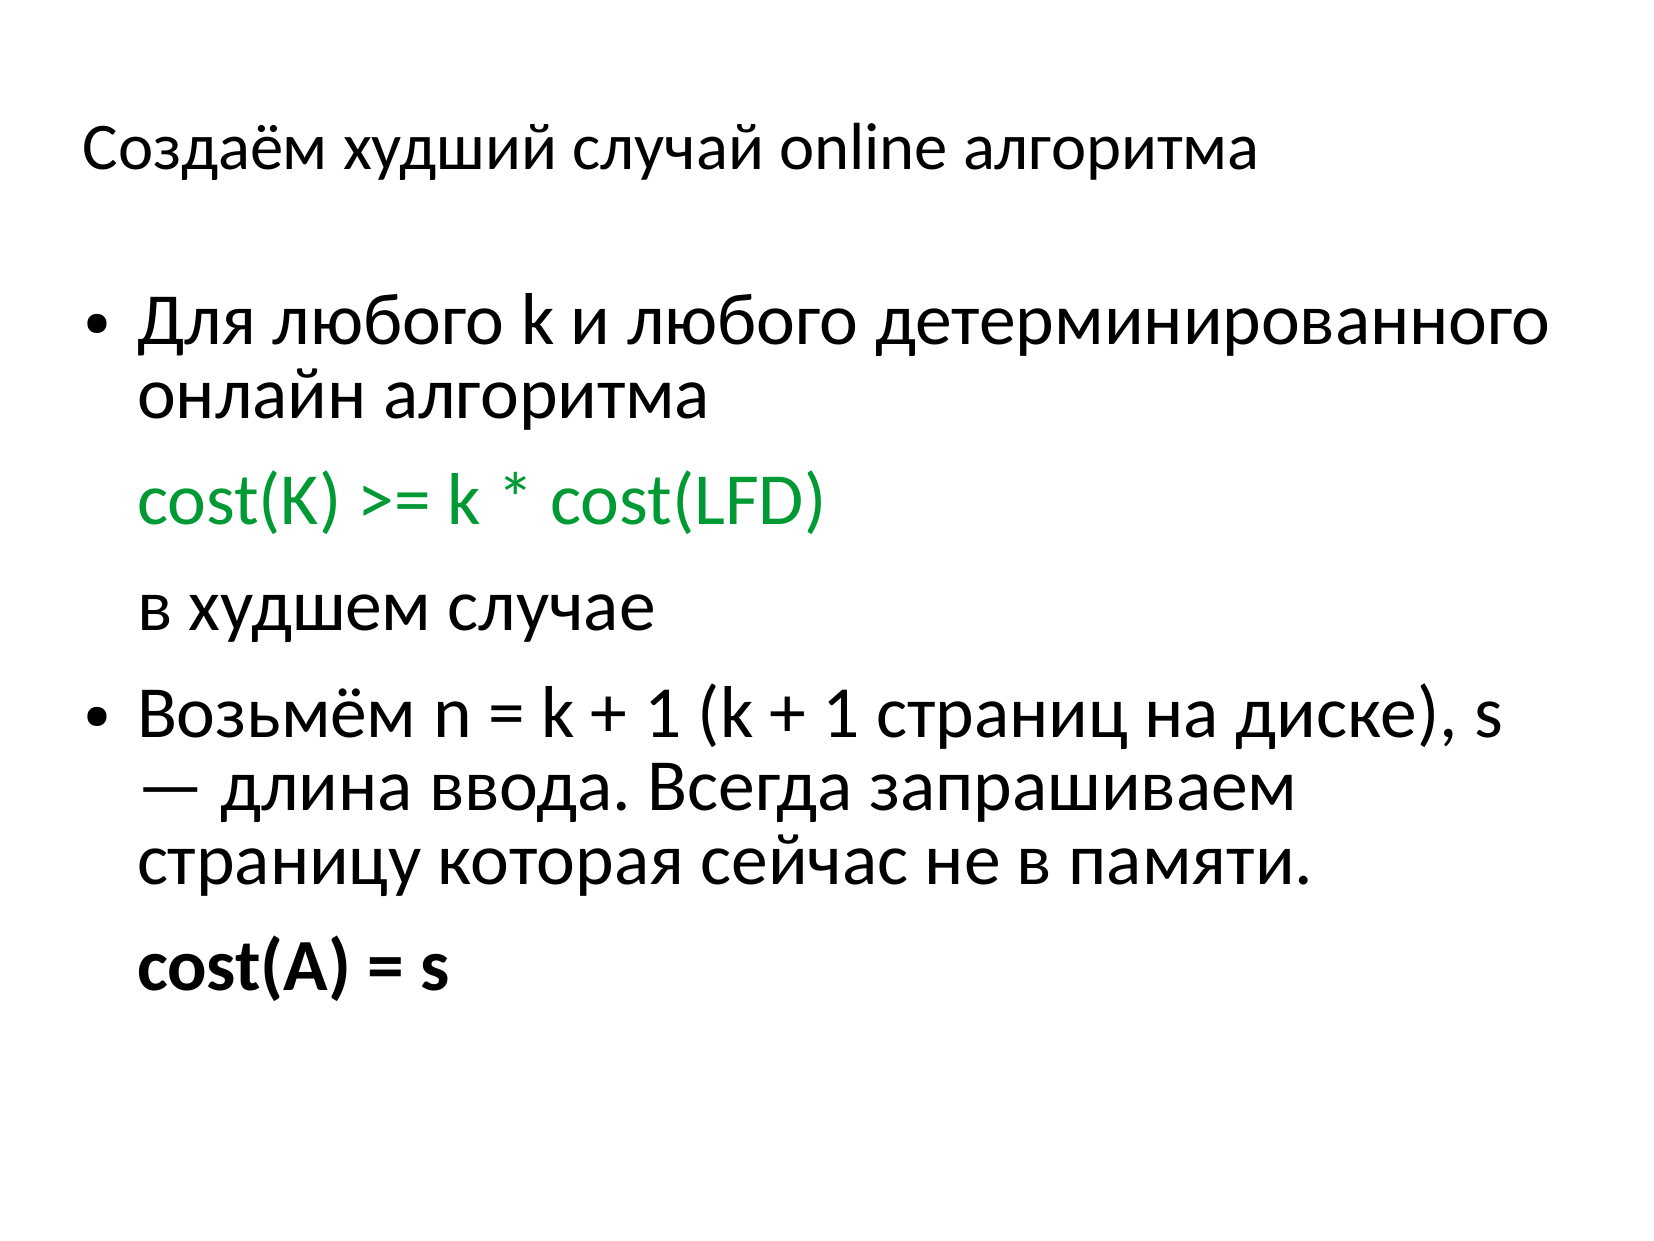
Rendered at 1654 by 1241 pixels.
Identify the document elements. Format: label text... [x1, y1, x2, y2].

title Создаём худший случай online алгоритма [82, 49, 1571, 257]
list Для любого k и любого детерминированного онлайн алгоритма cost(K) >= k * cost(LFD) в худшем случае Возьмём n = k + 1 (k + 1 страниц на диске), s — длина ввода. Всегда запрашиваем страницу которая сейчас не в памяти. cost(A) = s [66, 289, 1555, 1108]
